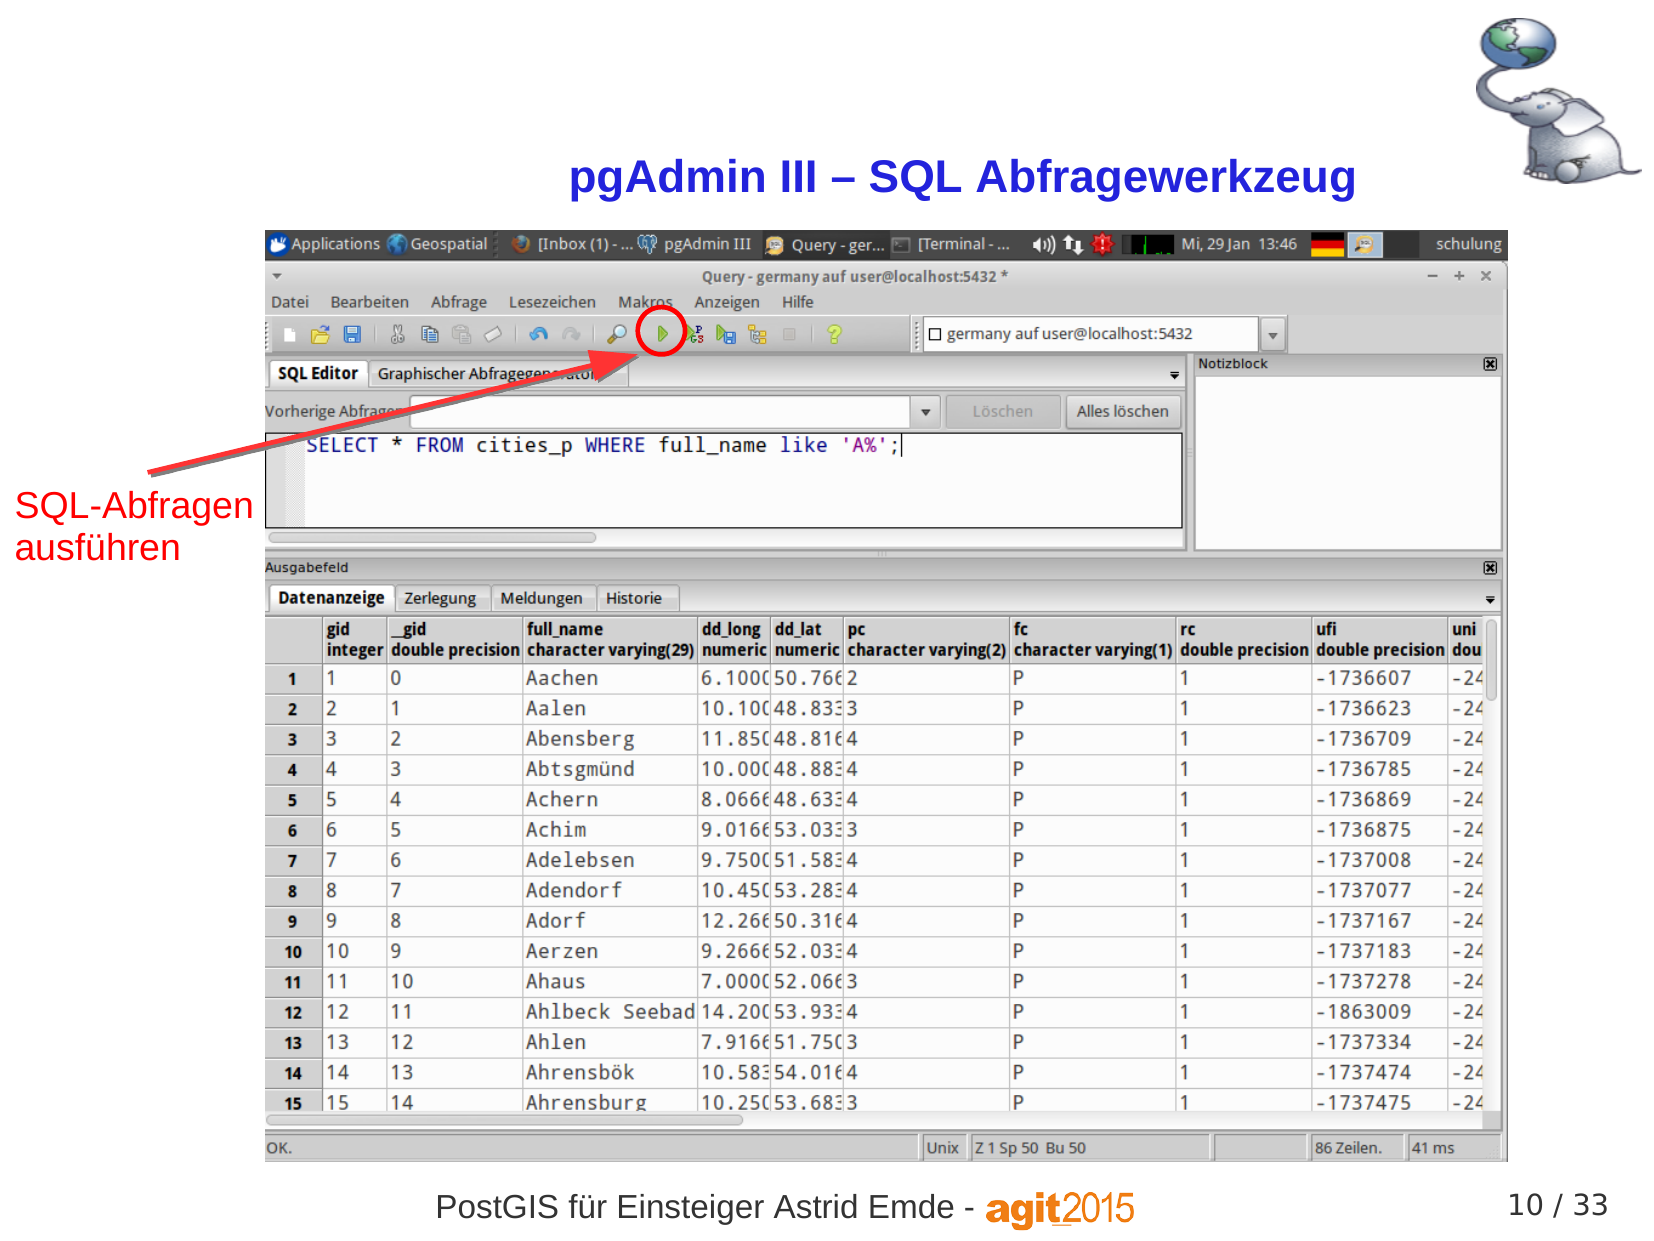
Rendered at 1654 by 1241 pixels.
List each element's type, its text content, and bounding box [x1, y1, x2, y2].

text_box SQL-Abfragen ausführen [14, 484, 265, 578]
picture [1476, 18, 1642, 130]
picture [986, 1192, 1134, 1231]
title pgAdmin III – SQL Abfragewerkzeug [283, 130, 1643, 225]
picture [265, 230, 1508, 1162]
